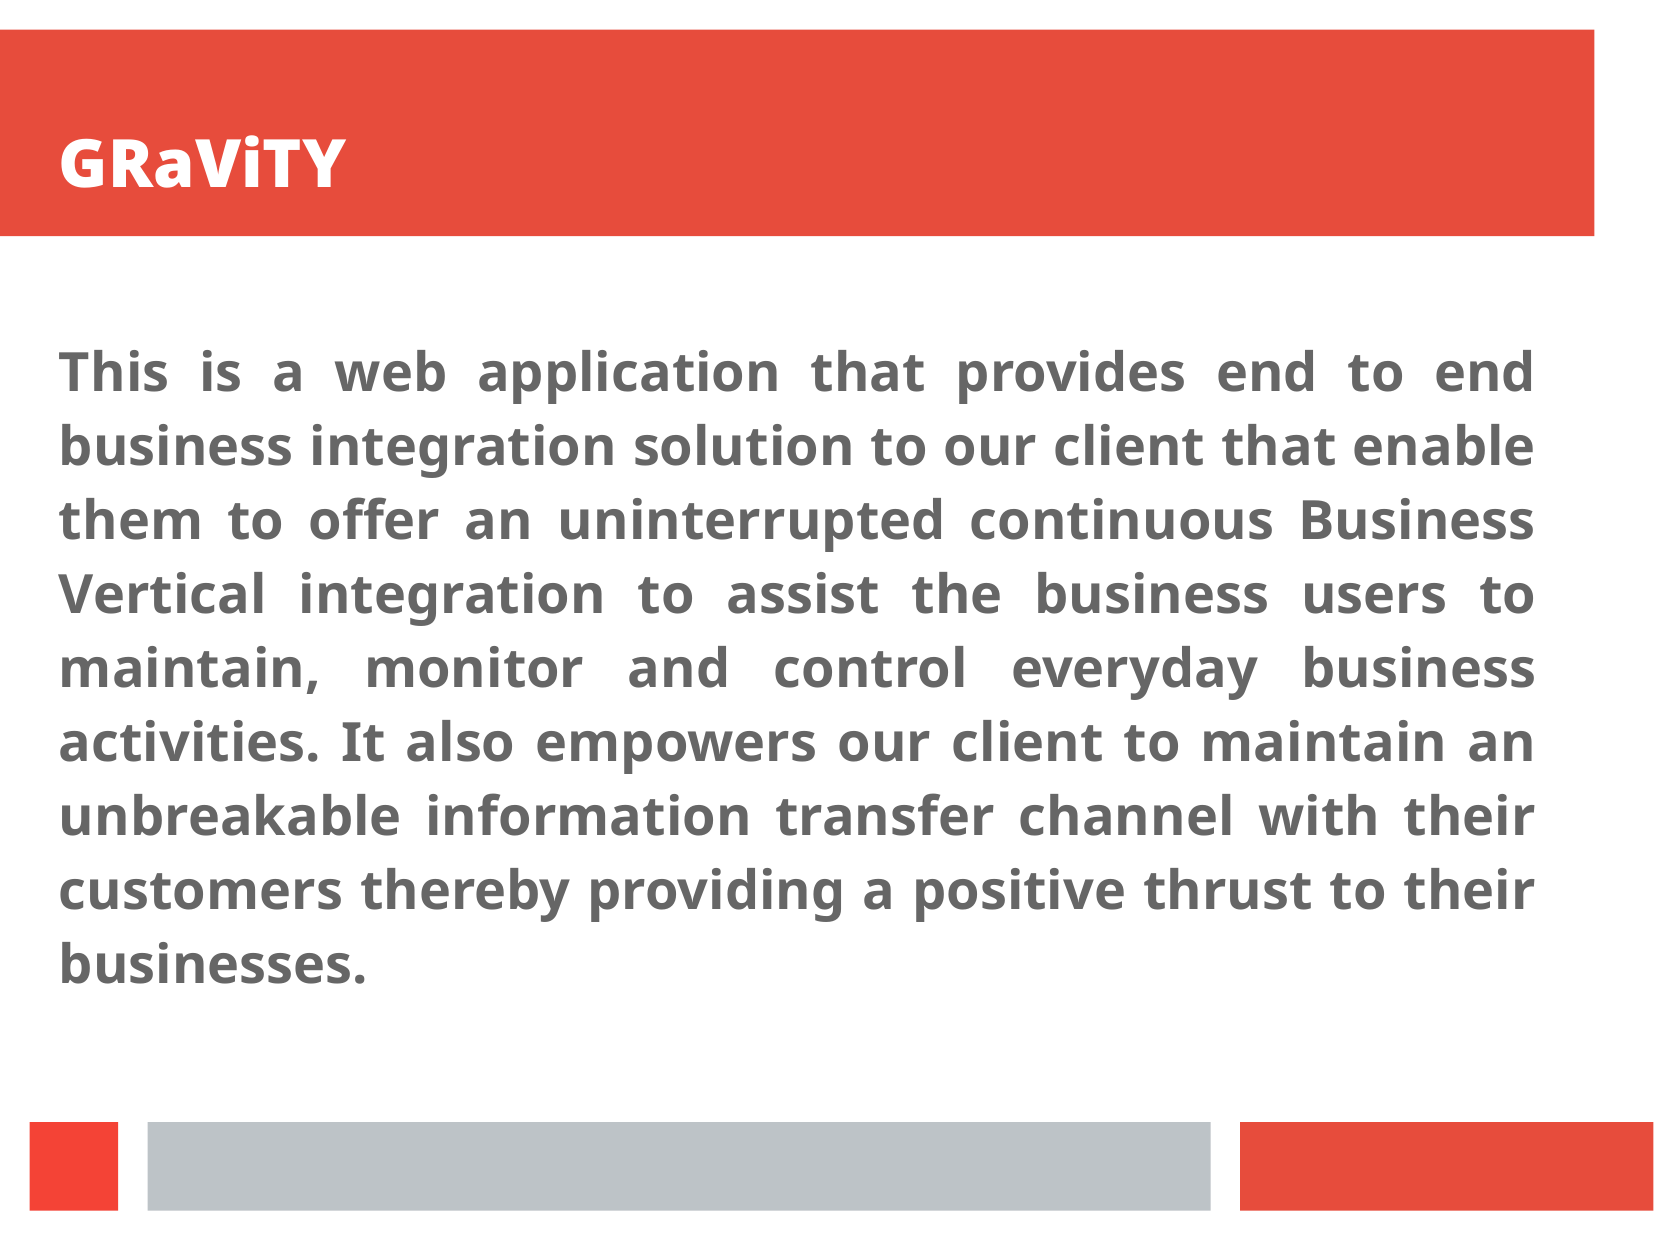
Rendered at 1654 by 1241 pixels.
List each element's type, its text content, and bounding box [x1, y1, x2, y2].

subtitle This is a web application that provides end to end business integration solution to our client that enable them to offer an uninterrupted continuous Business Vertical integration to assist the business users to maintain, monitor and control everyday business activities. It also empowers our client to maintain an unbreakable information transfer channel with their customers thereby providing a positive thrust to their businesses. [59, 259, 1565, 1093]
title GRaViTY [59, 59, 1595, 207]
